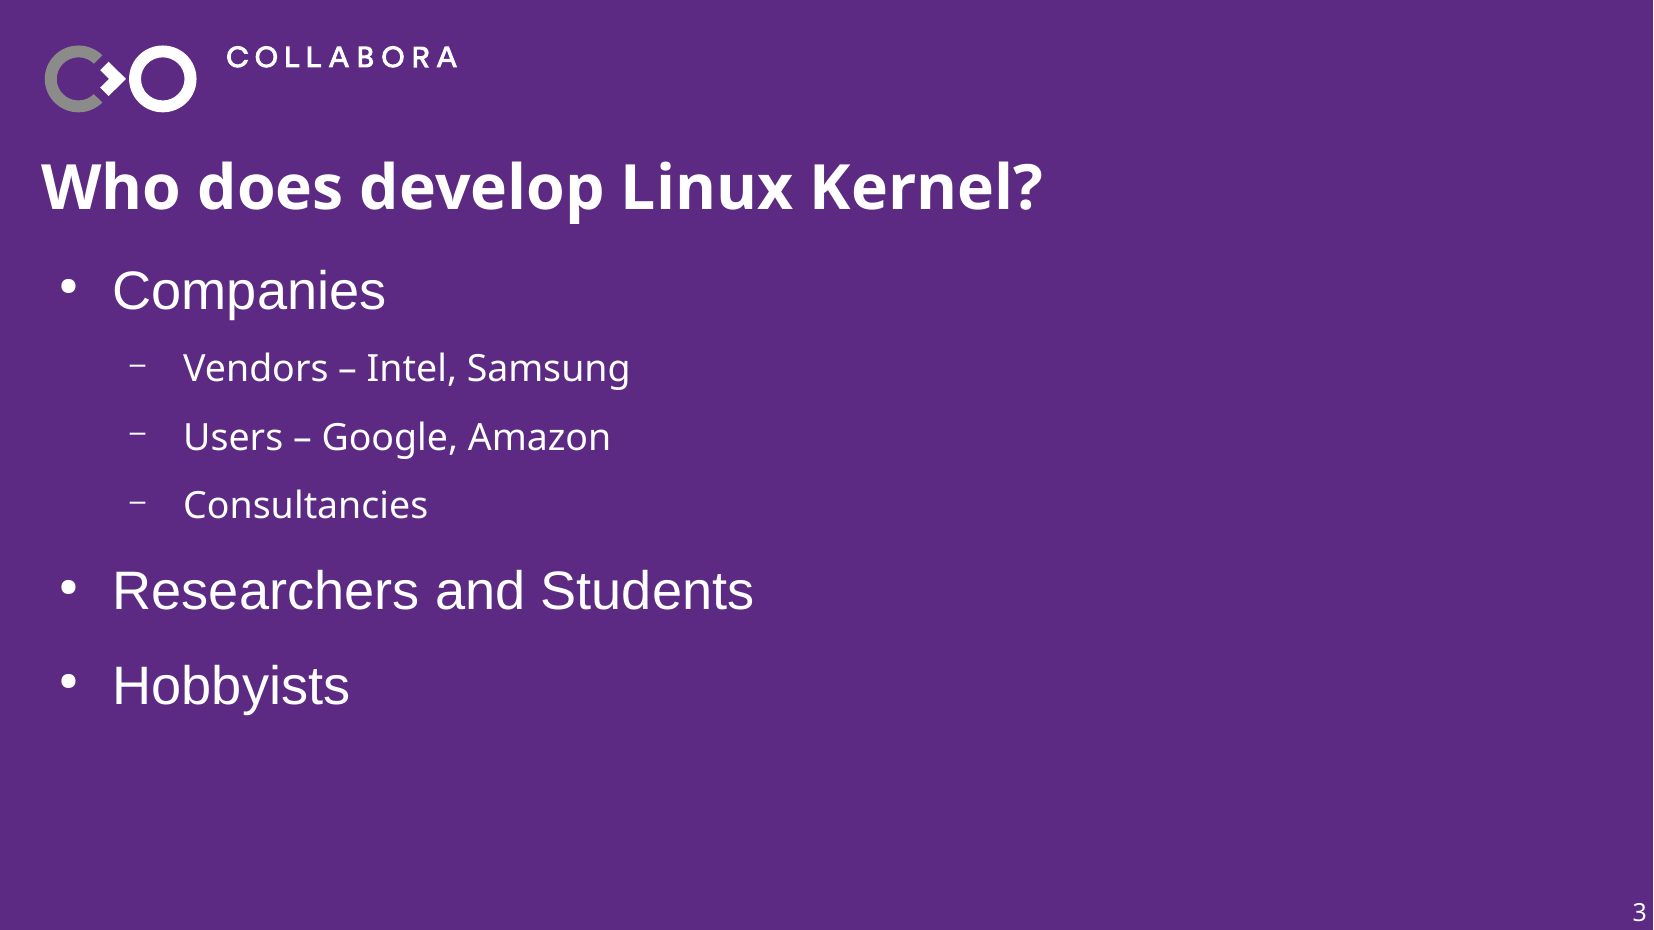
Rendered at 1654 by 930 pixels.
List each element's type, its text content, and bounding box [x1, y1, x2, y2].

title Who does develop Linux Kernel? [41, 146, 1614, 255]
list Companies Vendors – Intel, Samsung Users – Google, Amazon Consultancies Researchers and Students Hobbyists [41, 255, 1614, 780]
